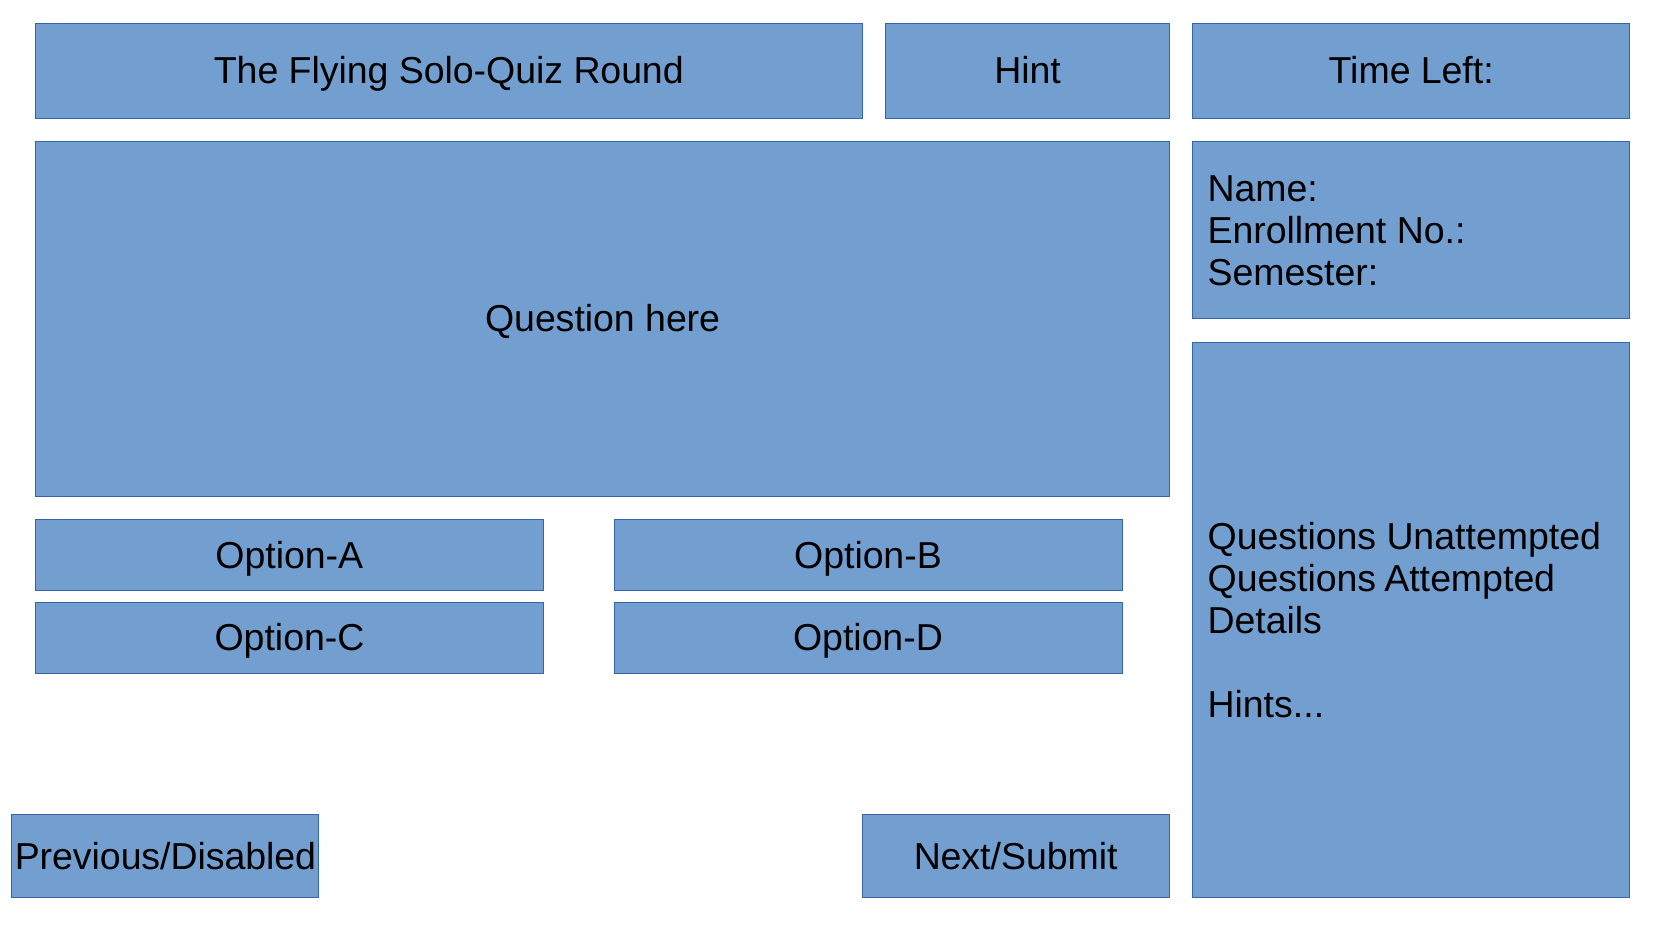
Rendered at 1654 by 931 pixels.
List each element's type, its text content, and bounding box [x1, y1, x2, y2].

text_box Next/Submit [862, 814, 1170, 898]
text_box Questions Unattempted Questions Attempted Details Hints... [1192, 342, 1630, 898]
text_box The Flying Solo-Quiz Round [35, 23, 863, 119]
text_box Time Left: [1192, 23, 1630, 119]
text_box Option-A [35, 519, 544, 591]
text_box Previous/Disabled [11, 814, 319, 898]
text_box Hint [885, 23, 1170, 119]
text_box Option-C [35, 602, 544, 674]
text_box Option-D [614, 602, 1123, 674]
text_box Option-B [614, 519, 1123, 591]
text_box Name: Enrollment No.: Semester: [1192, 141, 1630, 319]
text_box Question here [35, 141, 1170, 497]
